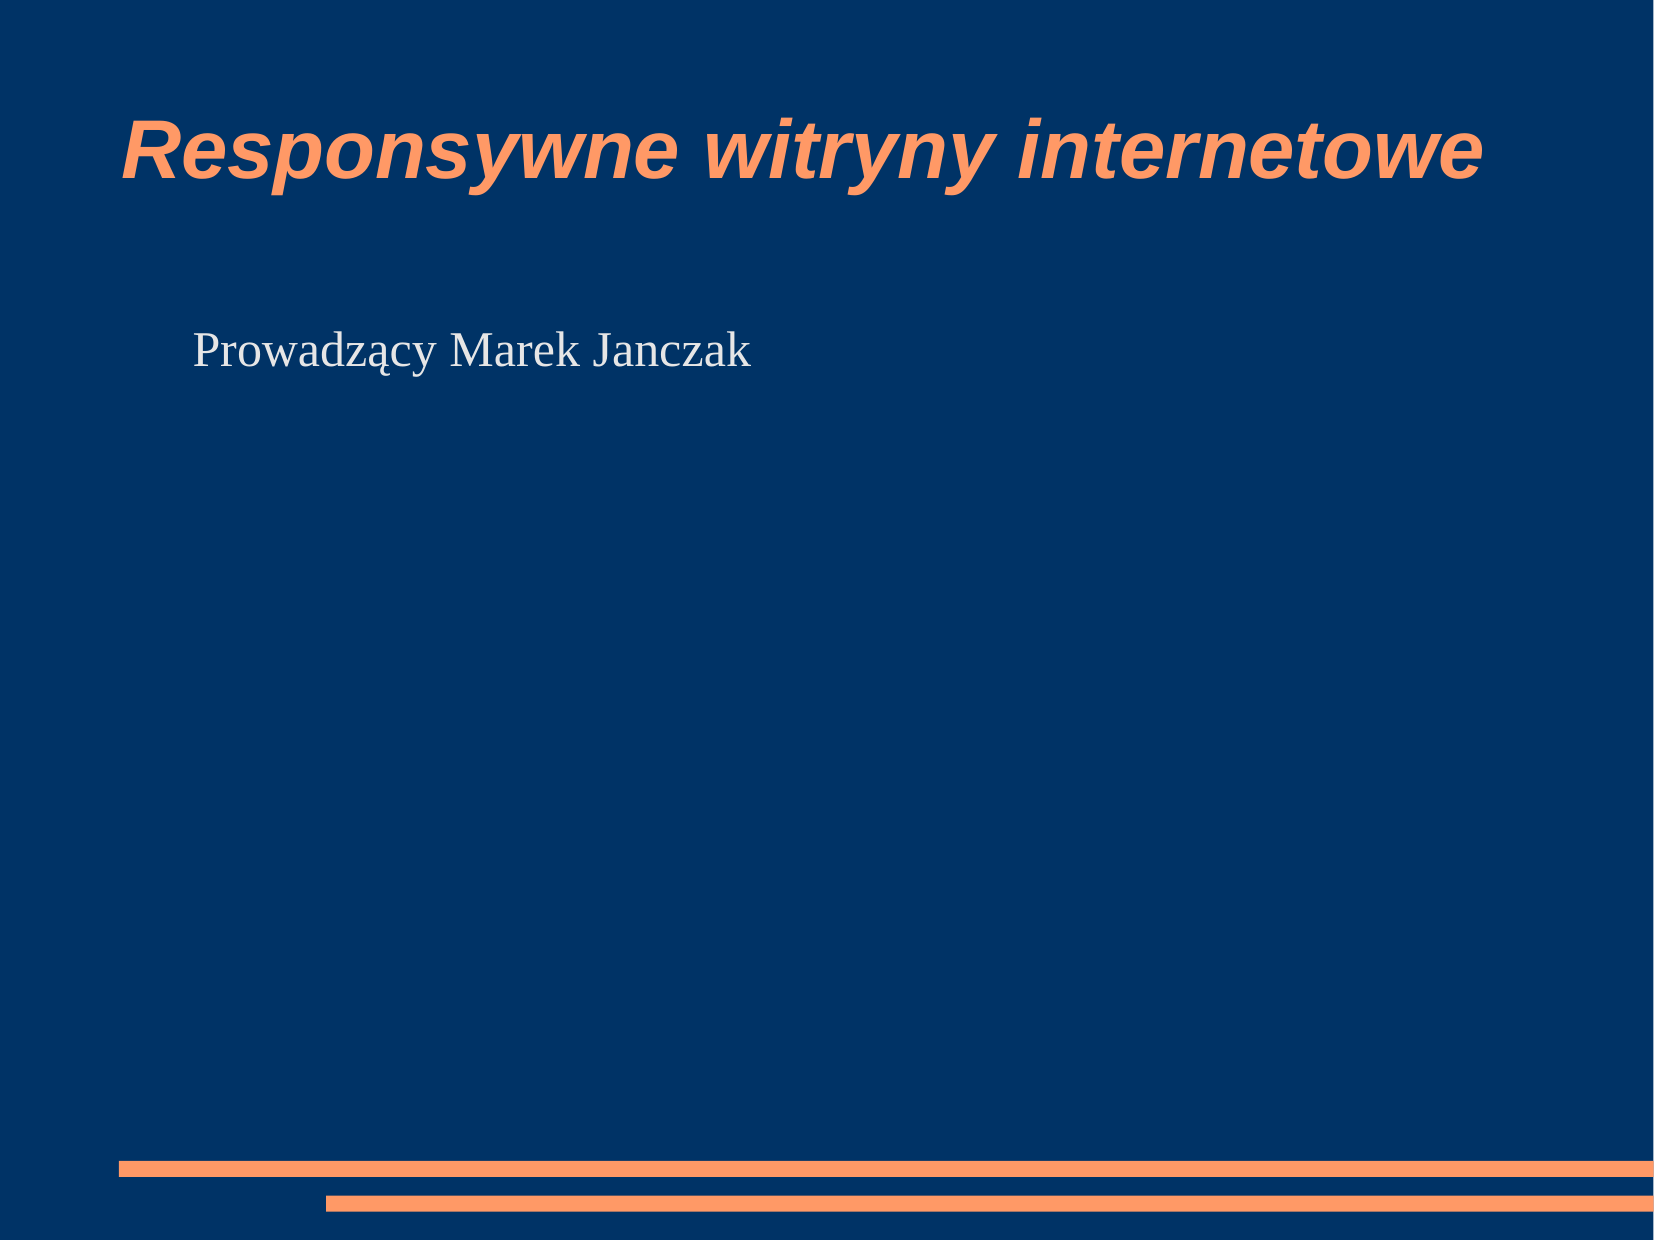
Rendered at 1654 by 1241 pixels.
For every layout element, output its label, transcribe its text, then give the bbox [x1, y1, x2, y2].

list Prowadzący Marek Janczak [121, 322, 1561, 1132]
title Responsywne witryny internetowe [121, 46, 1534, 254]
